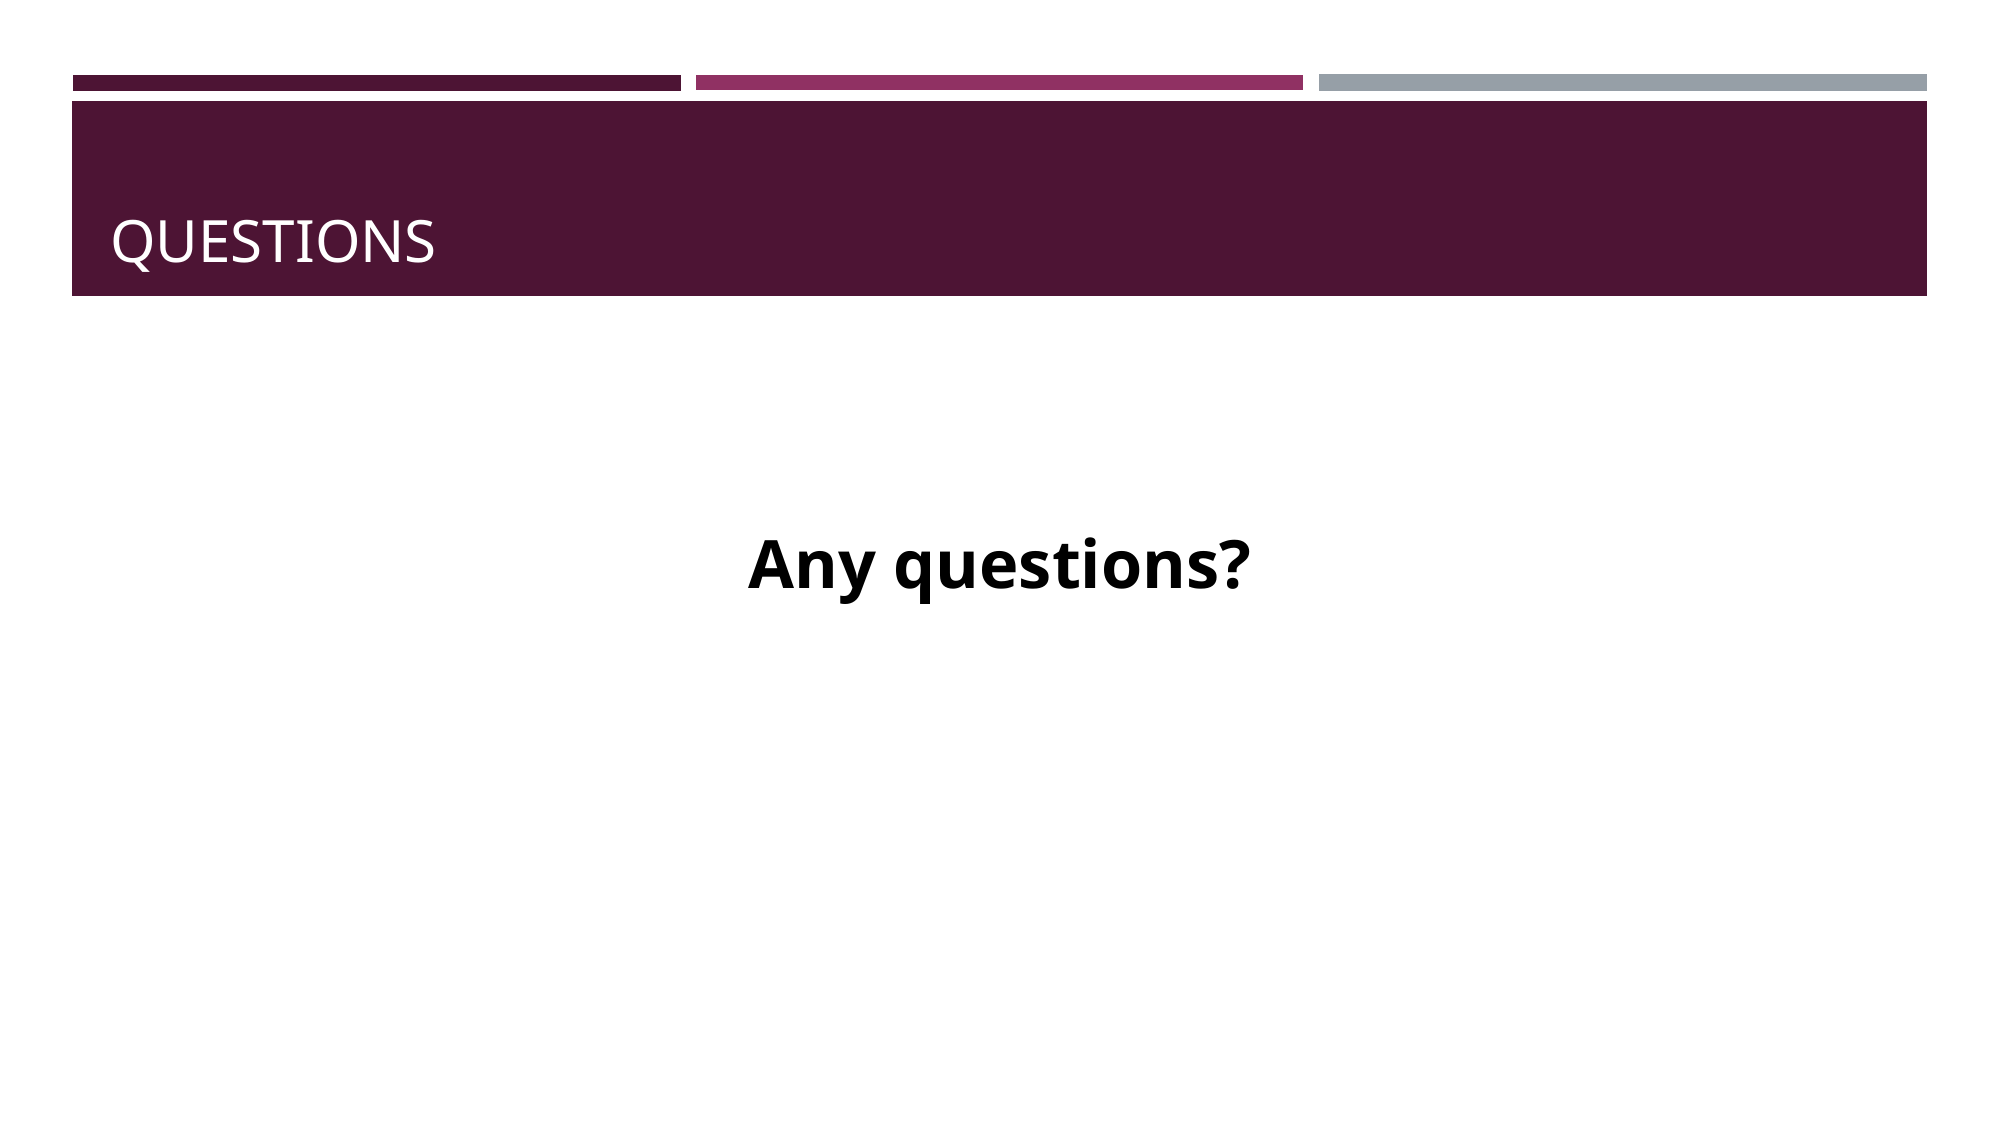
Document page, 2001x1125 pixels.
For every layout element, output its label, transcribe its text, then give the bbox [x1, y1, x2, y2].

text_box Any questions? [494, 514, 1506, 611]
title Questions [95, 115, 1905, 282]
